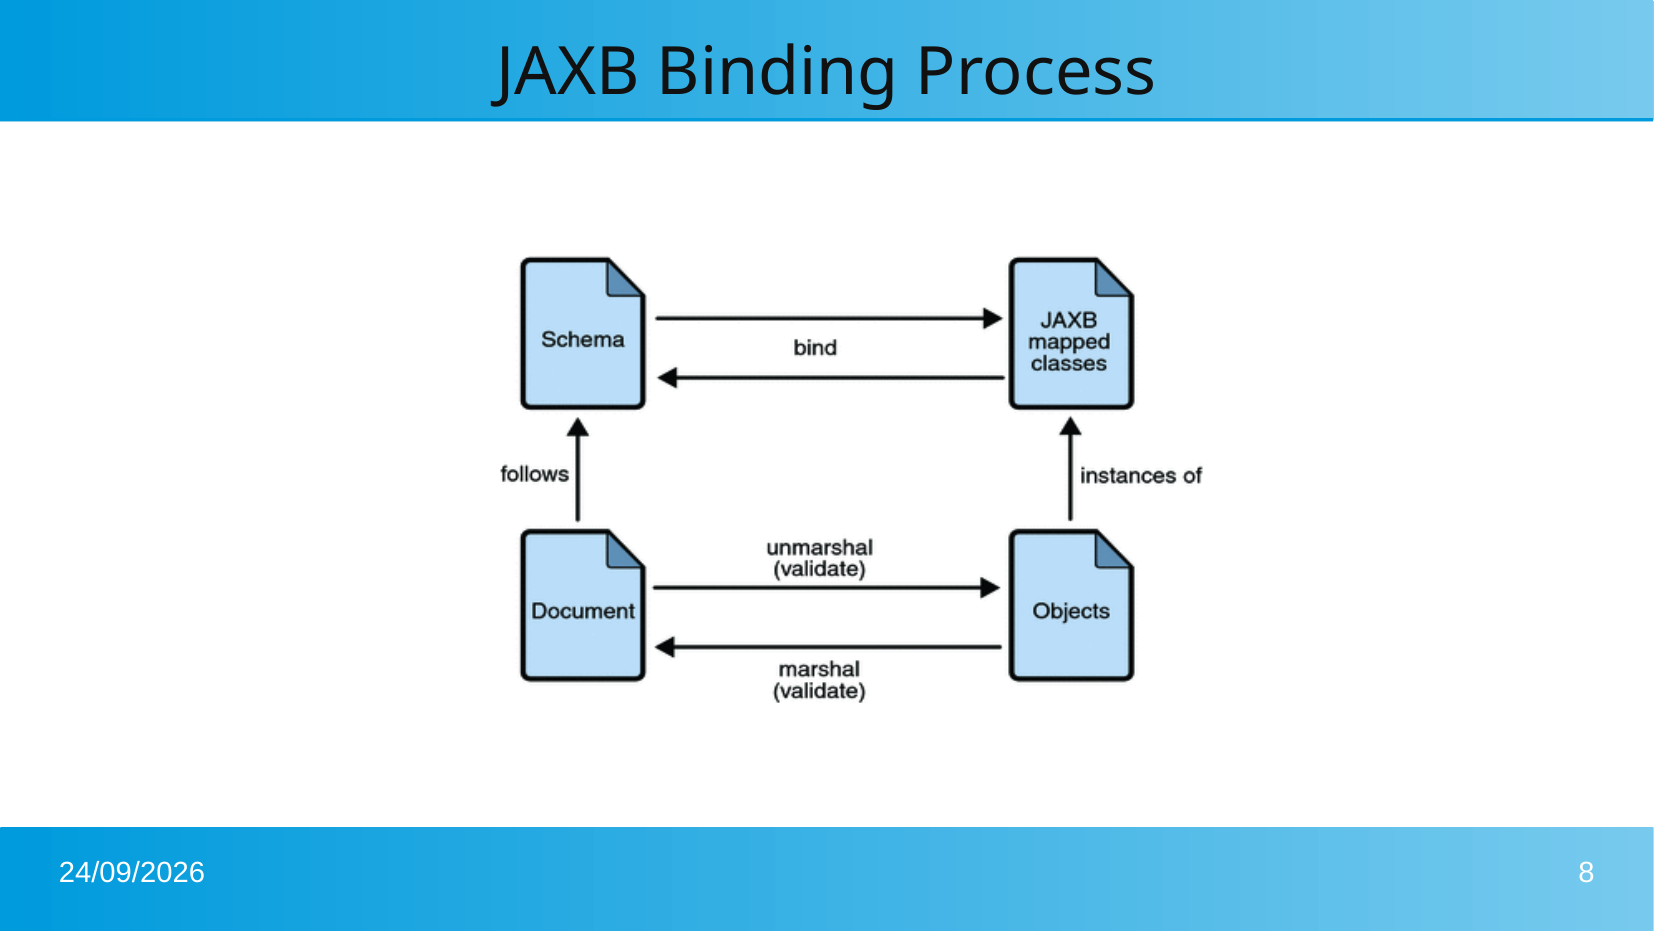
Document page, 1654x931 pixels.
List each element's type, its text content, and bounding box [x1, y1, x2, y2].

picture [453, 222, 1241, 739]
title JAXB Binding Process [59, 29, 1595, 108]
